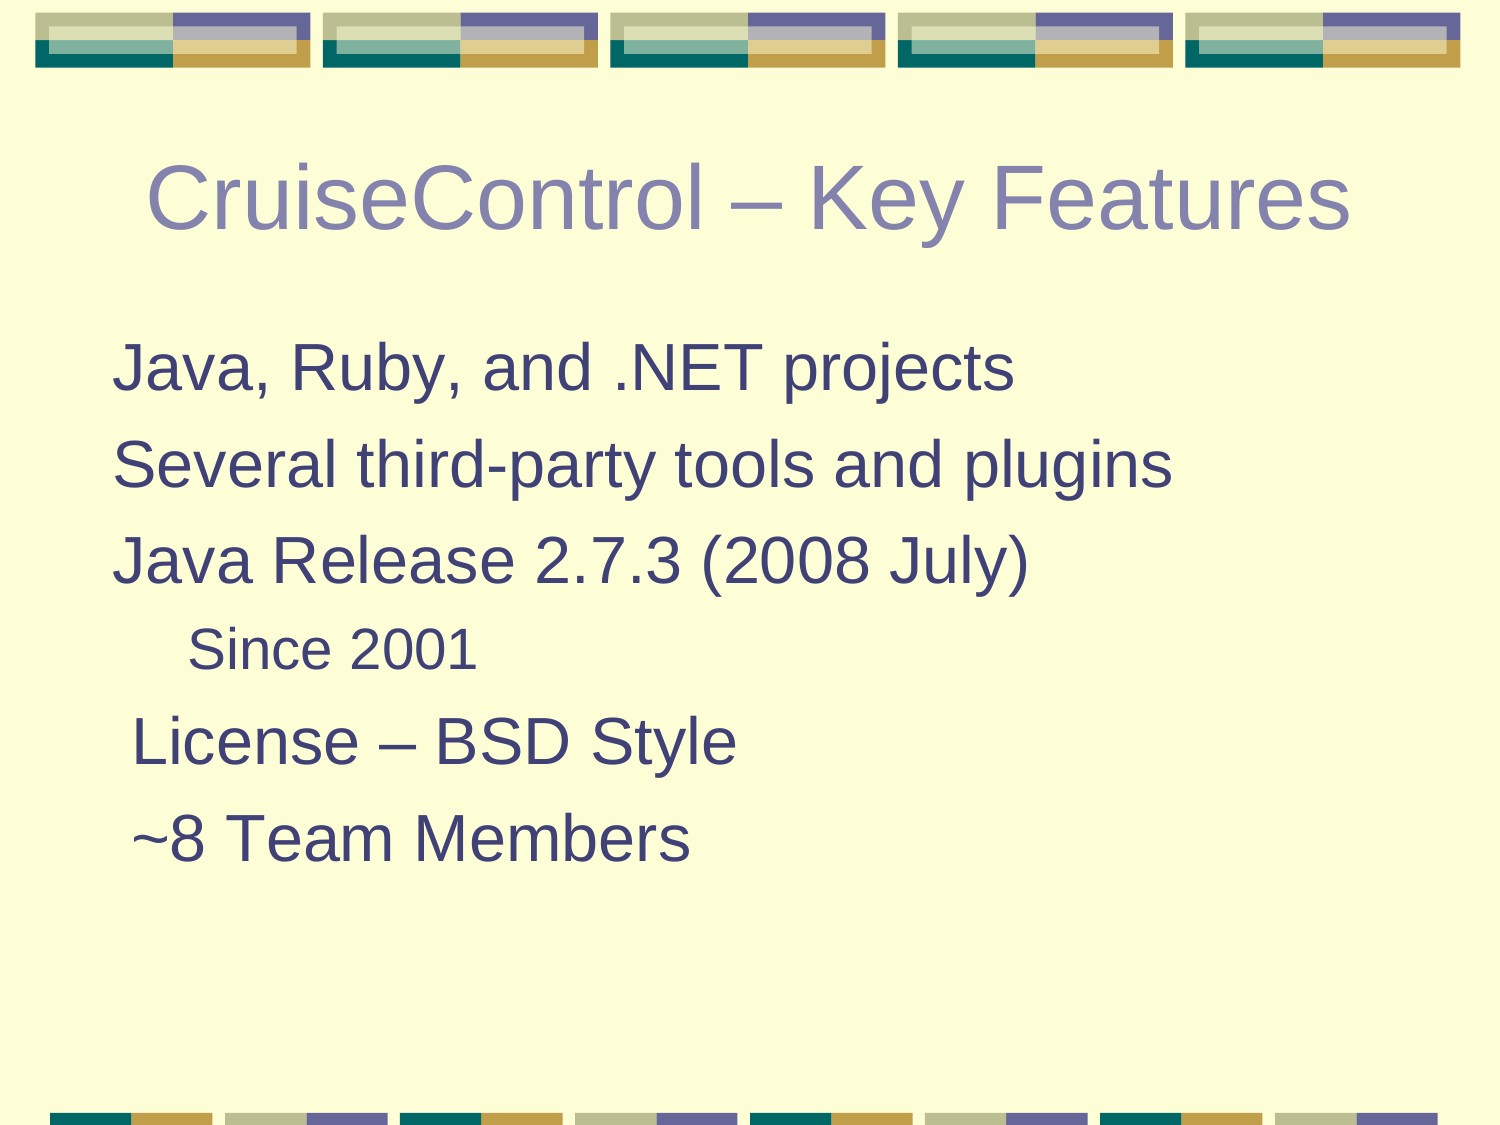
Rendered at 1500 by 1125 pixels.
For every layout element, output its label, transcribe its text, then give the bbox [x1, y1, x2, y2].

title CruiseControl – Key Features [112, 79, 1388, 308]
list Java, Ruby, and .NET projects Several third-party tools and plugins Java Release 2.7.3 (2008 July) Since 2001 License – BSD Style ~8 Team Members [112, 324, 1388, 1001]
